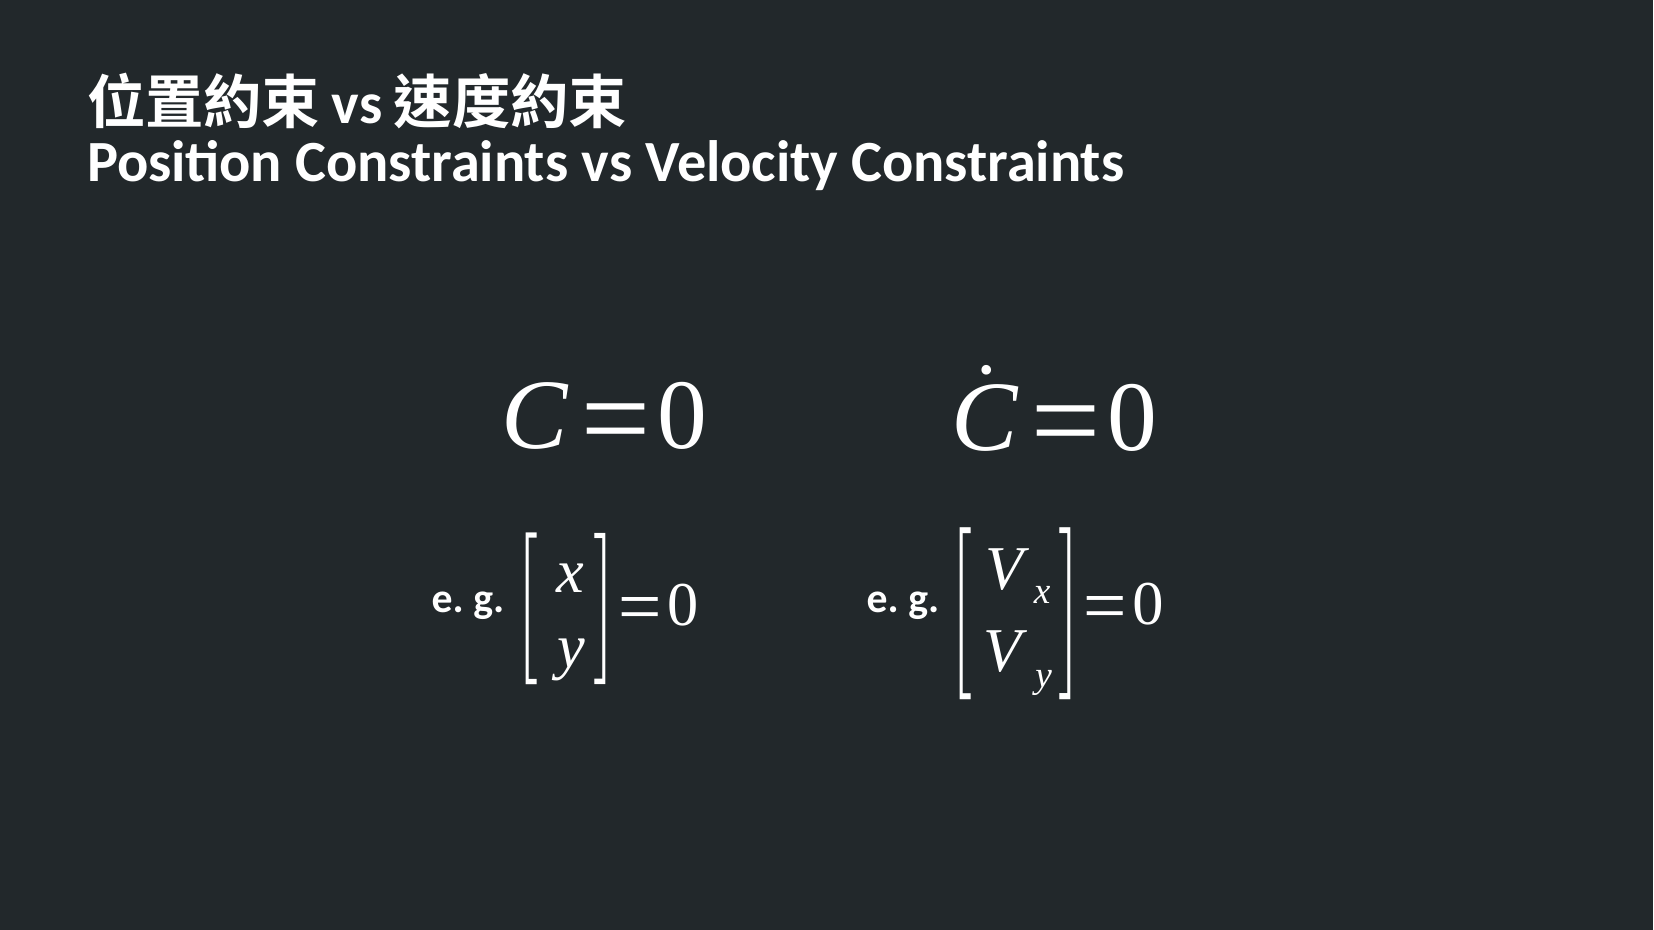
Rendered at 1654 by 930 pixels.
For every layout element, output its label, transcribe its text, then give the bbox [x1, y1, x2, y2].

text_box e. g. [851, 573, 972, 631]
chart [949, 525, 1171, 704]
text_box e. g. [416, 573, 537, 631]
text_box 位置約束vs速度約束 Position Constraints vs Velocity Constraints [72, 72, 1363, 221]
chart [495, 359, 716, 471]
chart [515, 529, 706, 689]
chart [945, 359, 1166, 473]
